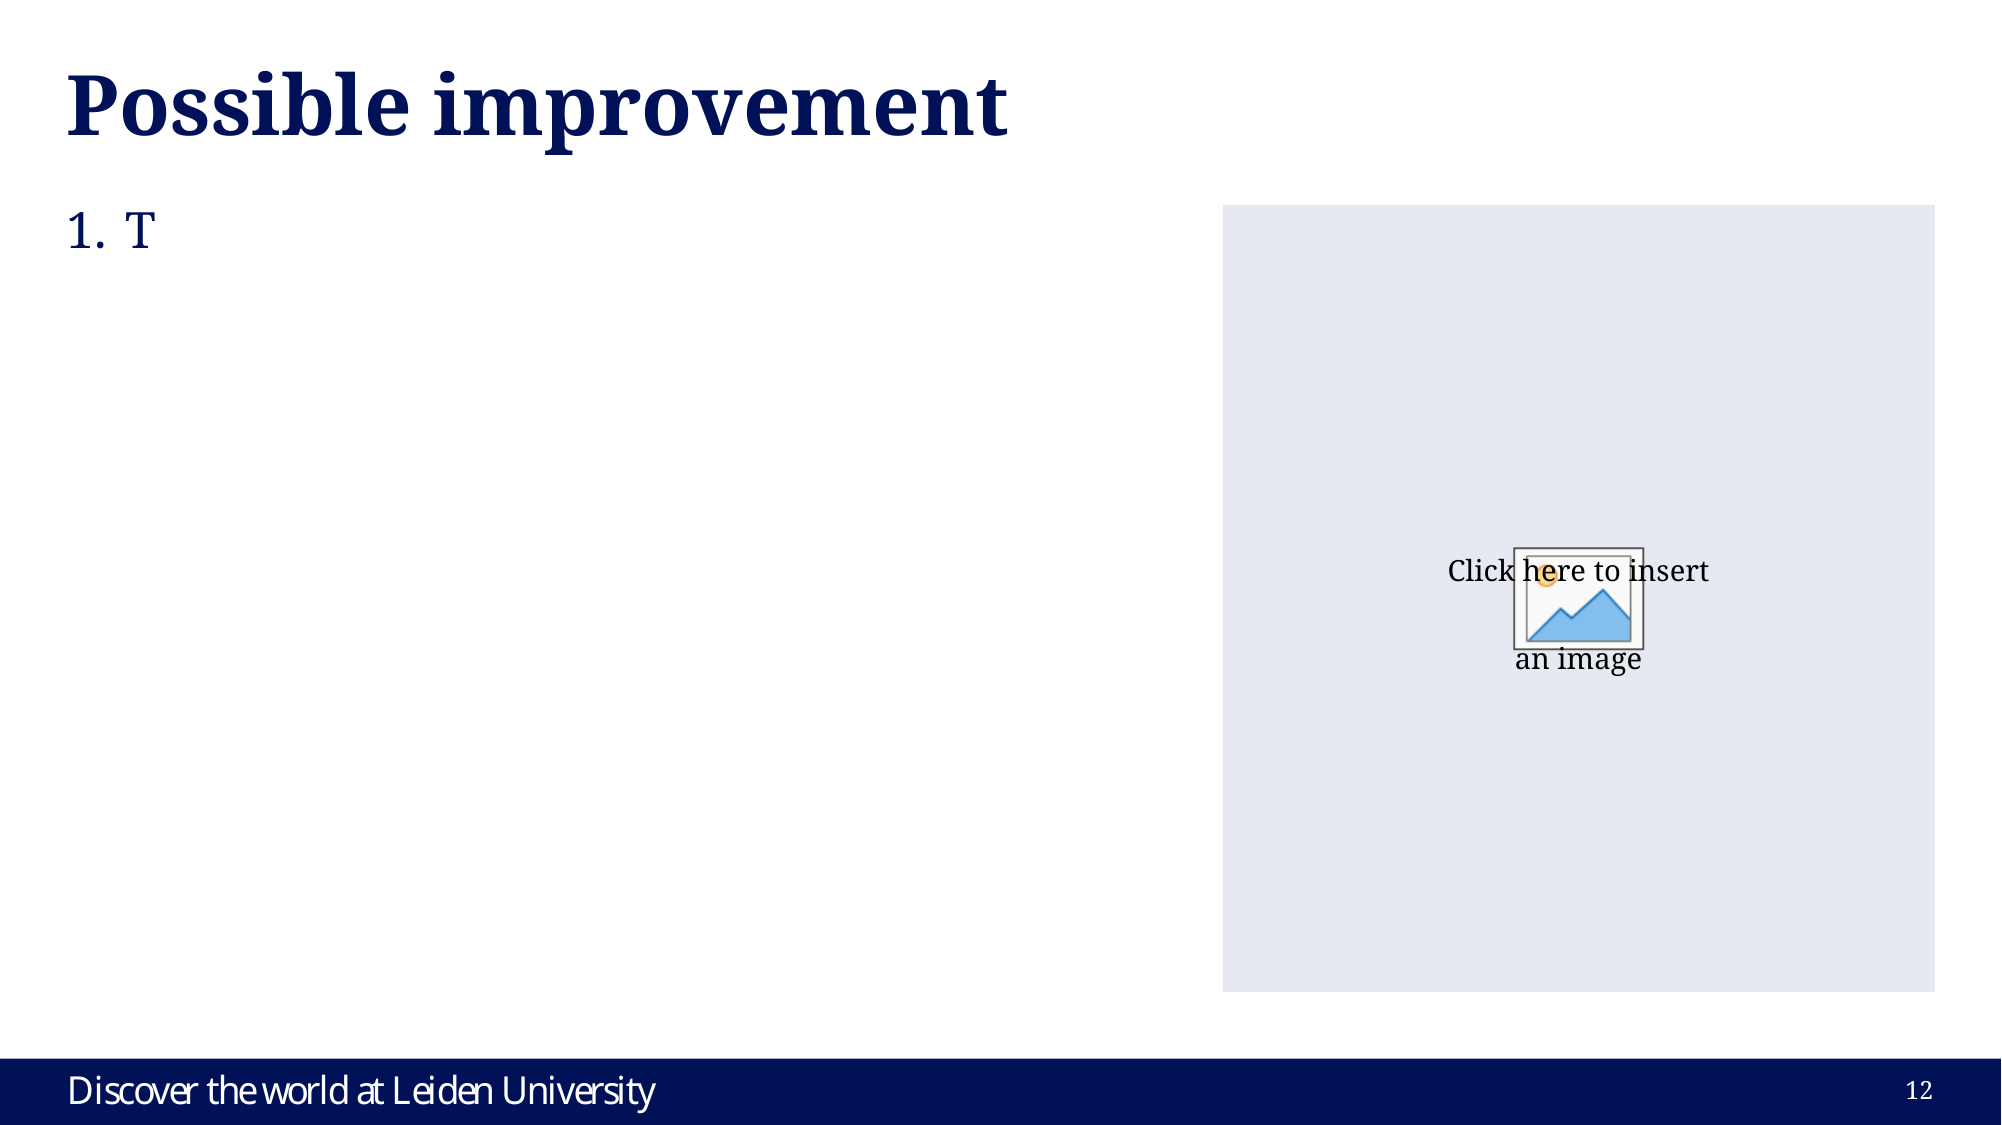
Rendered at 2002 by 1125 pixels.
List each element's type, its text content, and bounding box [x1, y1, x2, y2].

slide_number <number> [1498, 1061, 1949, 1122]
picture [1222, 205, 1935, 993]
title Possible improvement [66, 66, 1935, 138]
list T [66, 205, 1190, 993]
